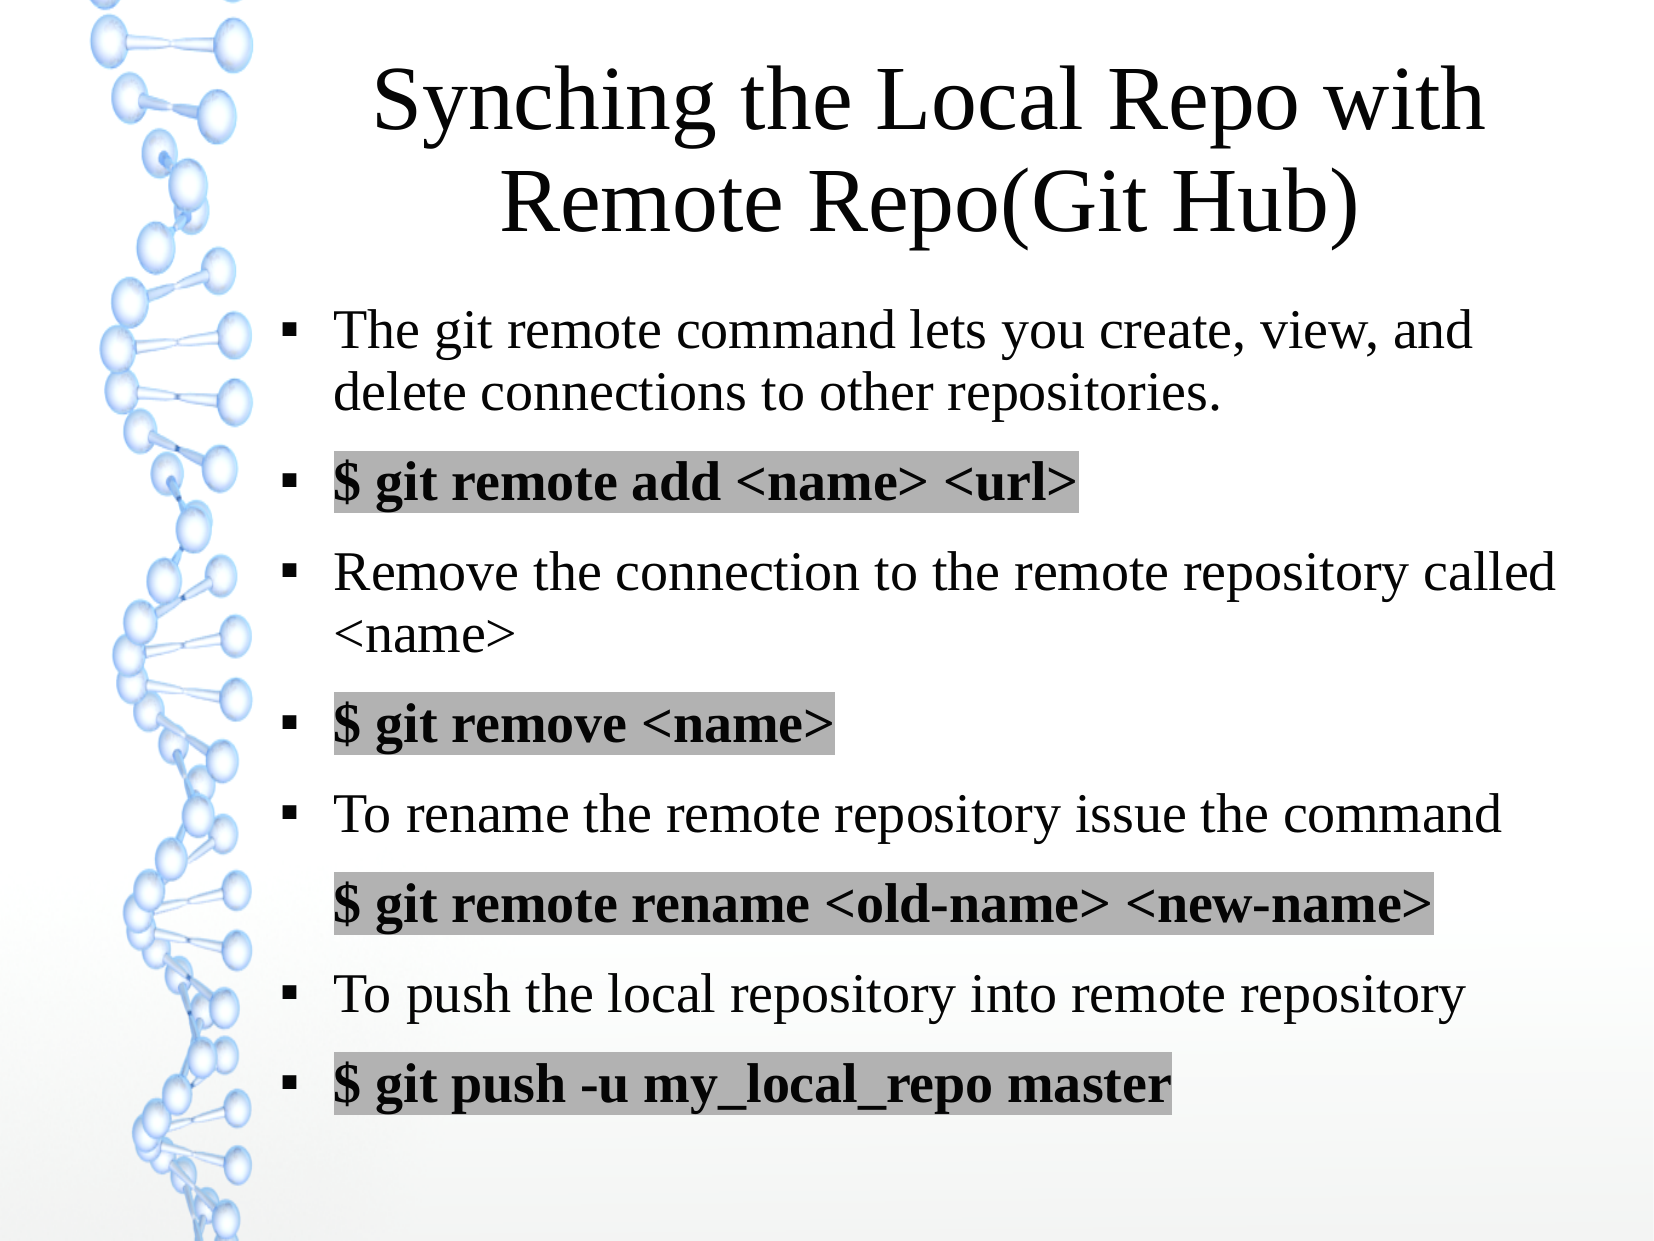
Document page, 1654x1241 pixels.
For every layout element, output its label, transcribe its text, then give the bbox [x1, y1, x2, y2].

picture [0, 0, 1654, 1241]
list The git remote command lets you create, view, and delete connections to other repositories. $ git remote add <name> <url> Remove the connection to the remote repository called <name> $ git remove <name> To rename the remote repository issue the command $ git remote rename <old-name> <new-name> To push the local repository into remote repository $ git push -u my_local_repo master [265, 299, 1595, 1123]
title Synching the Local Repo with Remote Repo(Git Hub) [265, 47, 1595, 252]
